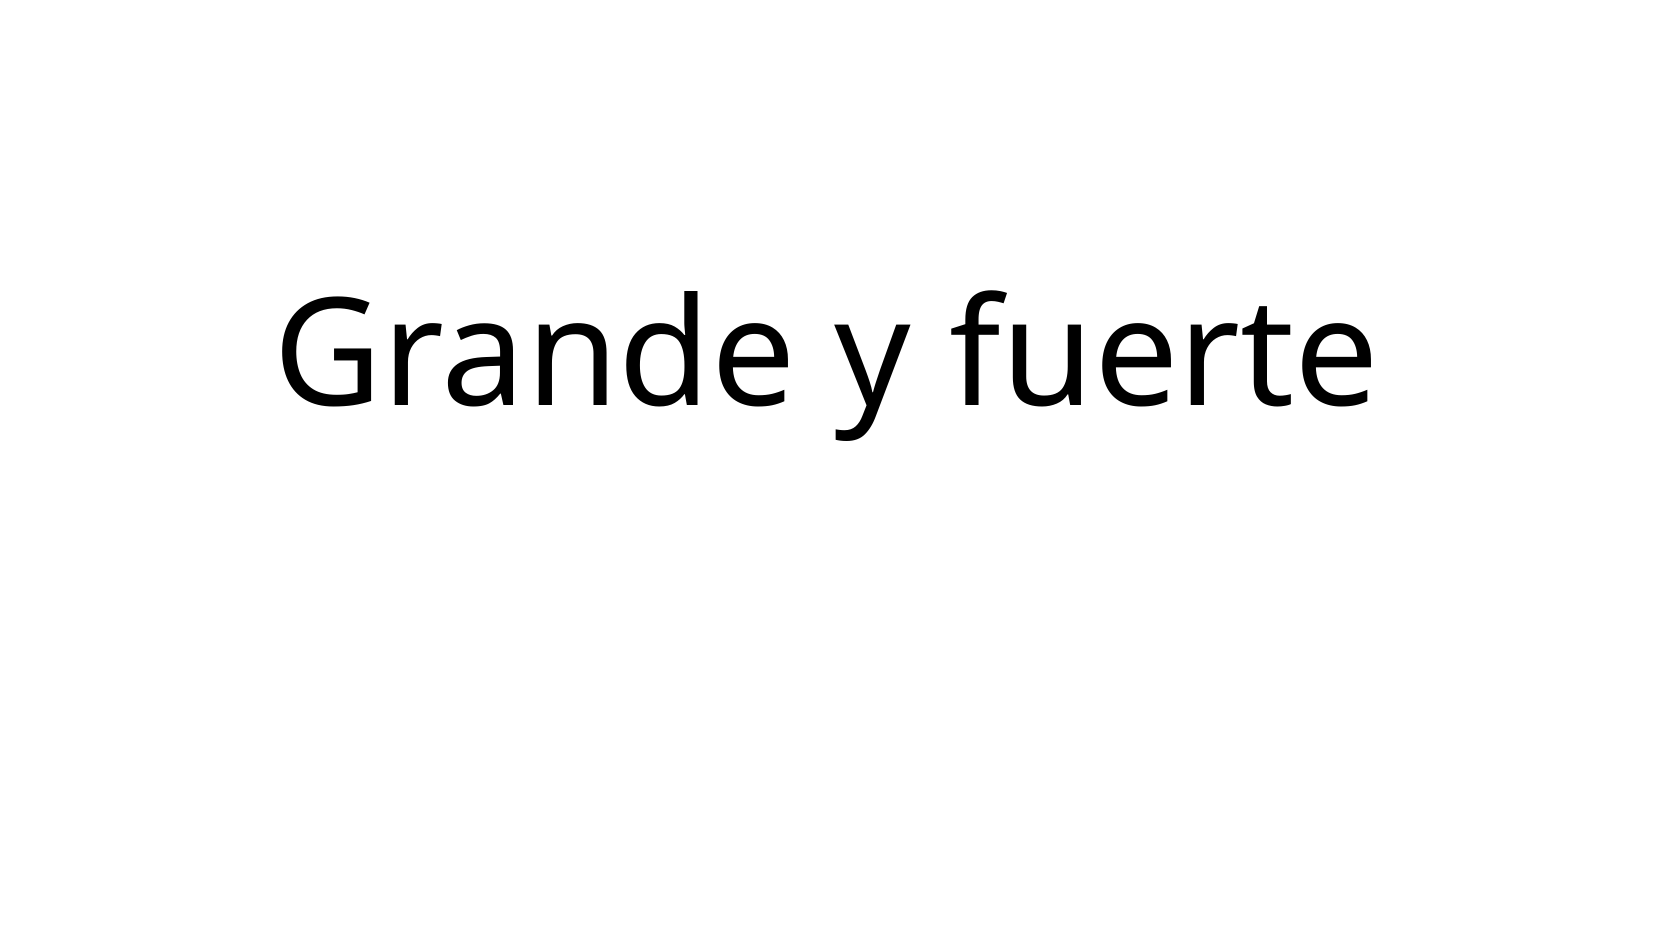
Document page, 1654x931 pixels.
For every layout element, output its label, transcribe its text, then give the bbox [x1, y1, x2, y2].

title Grande y fuerte [0, 241, 1654, 454]
